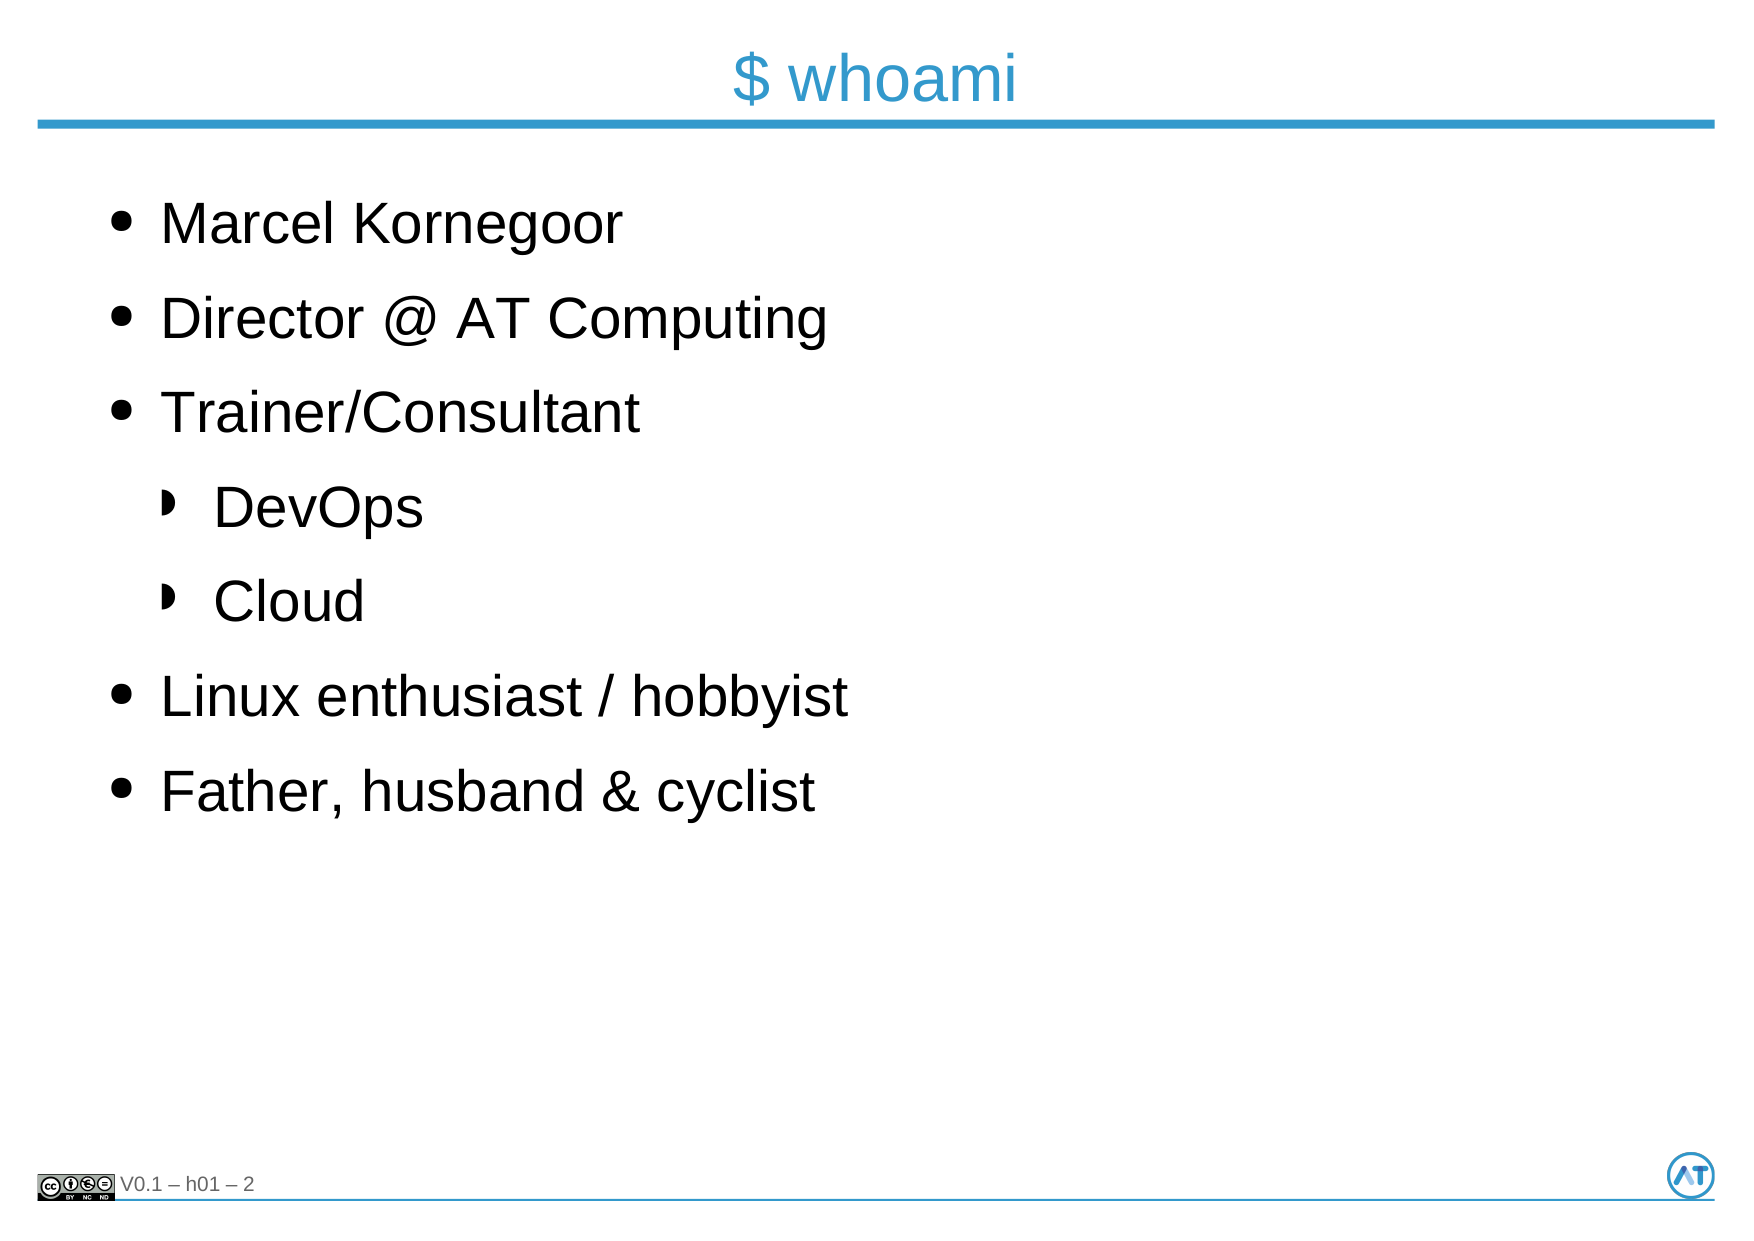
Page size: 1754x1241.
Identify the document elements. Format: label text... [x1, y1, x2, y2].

picture [1667, 1152, 1715, 1199]
picture [37, 1174, 115, 1201]
title $ whoami [37, 37, 1715, 120]
text_box Marcel Kornegoor Director @ AT Computing Trainer/Consultant DevOps Cloud Linux enthusiast / hobbyist Father, husband & cyclist [90, 190, 1613, 1126]
